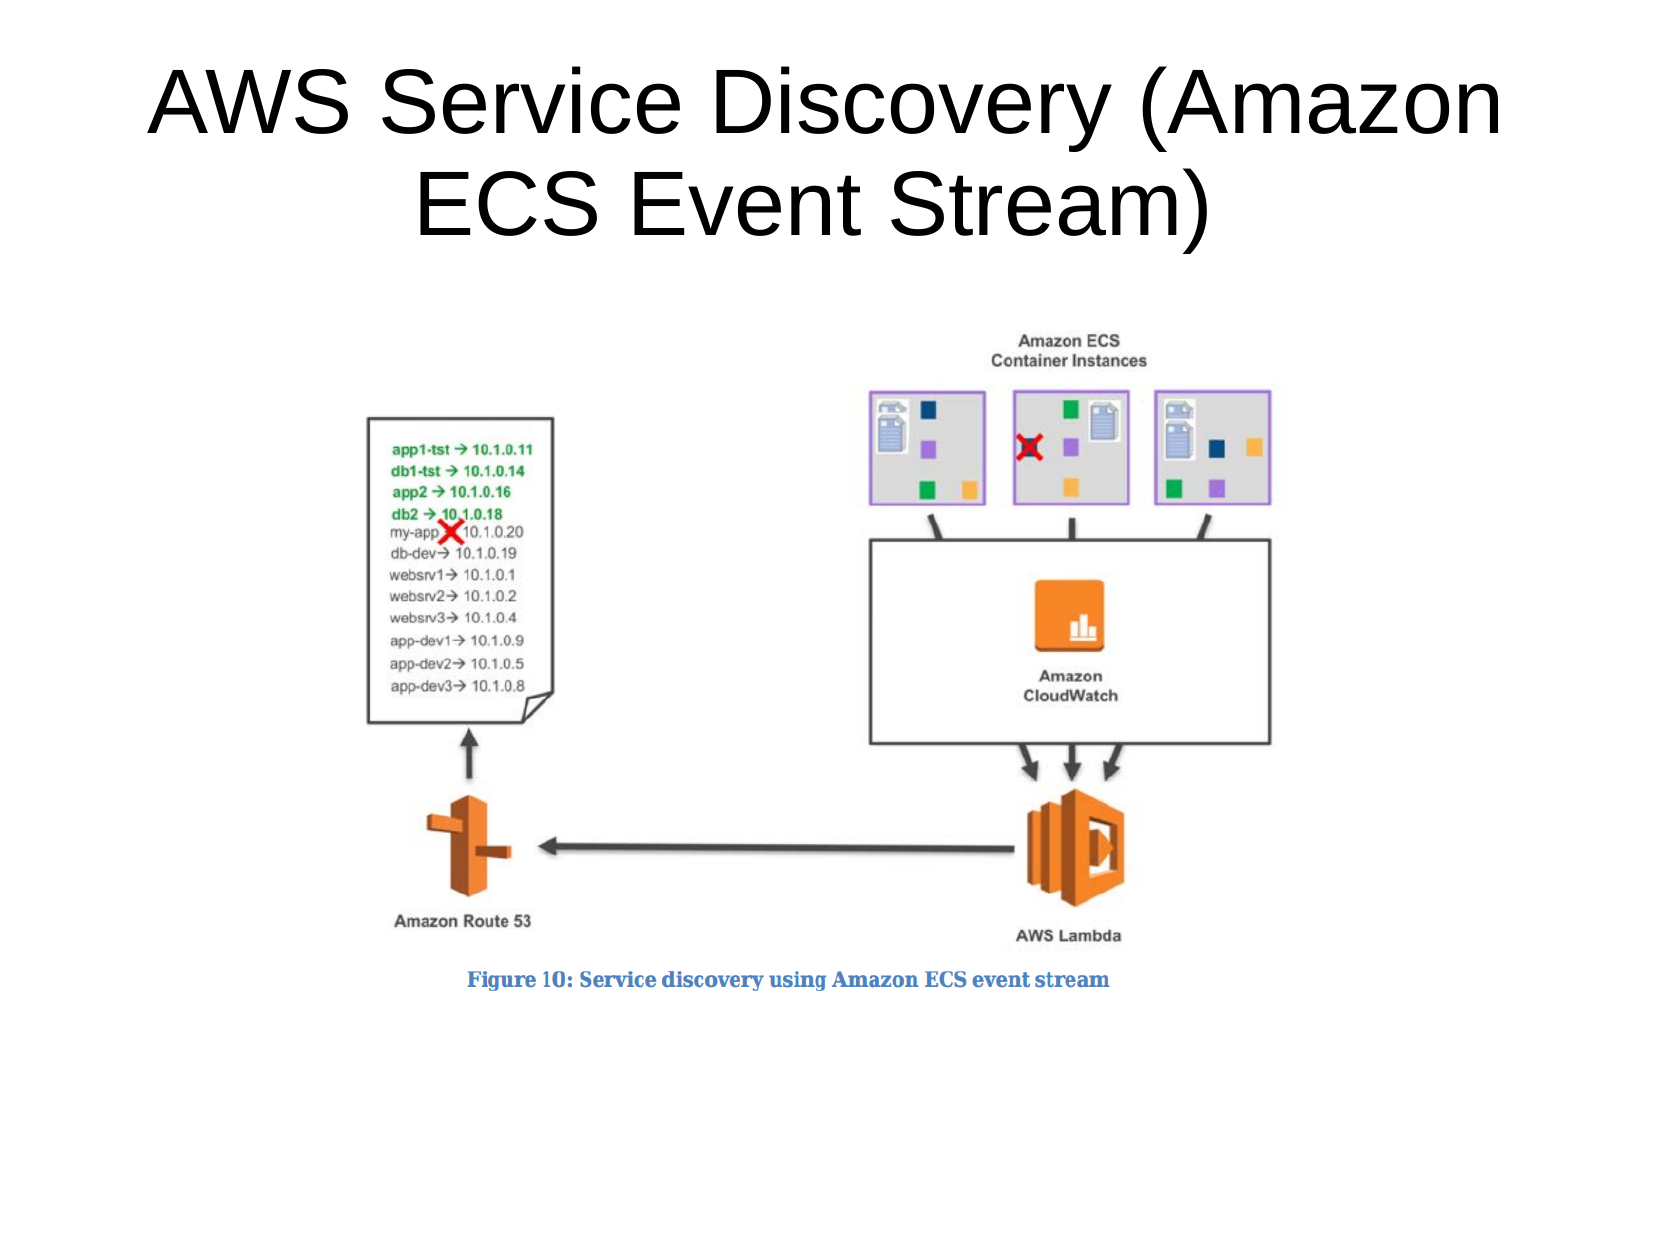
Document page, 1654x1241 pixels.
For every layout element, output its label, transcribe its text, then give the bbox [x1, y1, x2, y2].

picture [332, 290, 1321, 1010]
title AWS Service Discovery (Amazon ECS Event Stream) [82, 49, 1571, 257]
